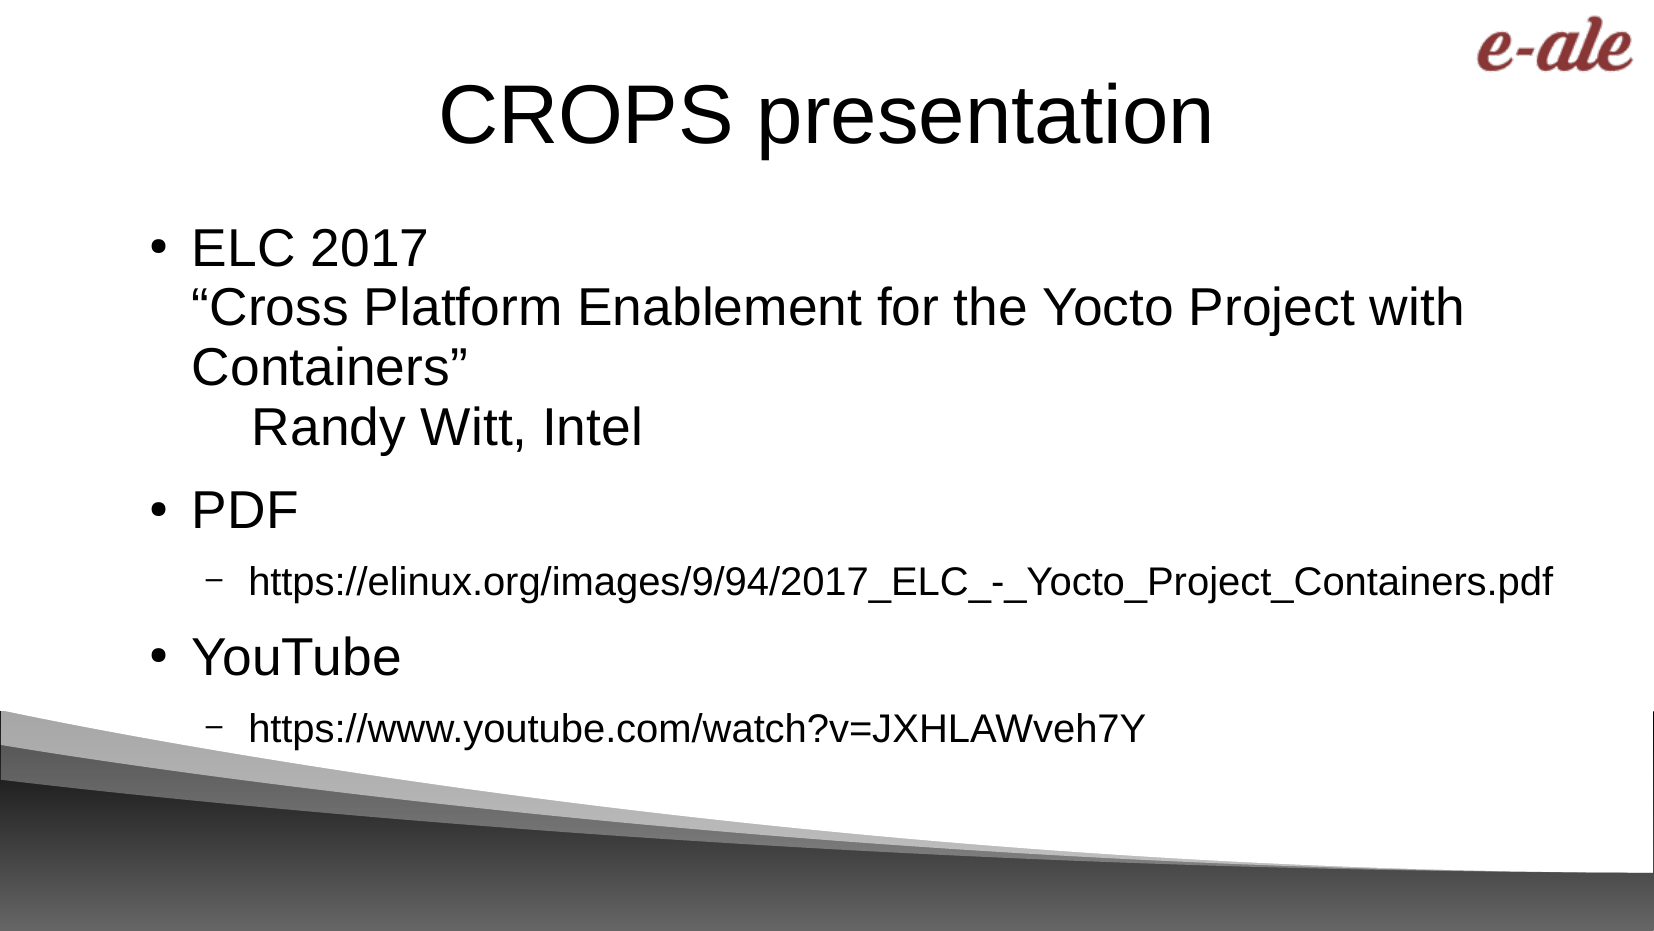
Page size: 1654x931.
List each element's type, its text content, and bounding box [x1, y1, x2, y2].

title CROPS presentation [82, 37, 1571, 193]
list ELC 2017 “Cross Platform Enablement for the Yocto Project with Containers” Randy Witt, Intel PDF https://elinux.org/images/9/94/2017_ELC_-_Yocto_Project_Containers.pdf YouTube https://www.youtube.com/watch?v=JXHLAWveh7Y [135, 217, 1624, 757]
picture [1475, 15, 1636, 74]
